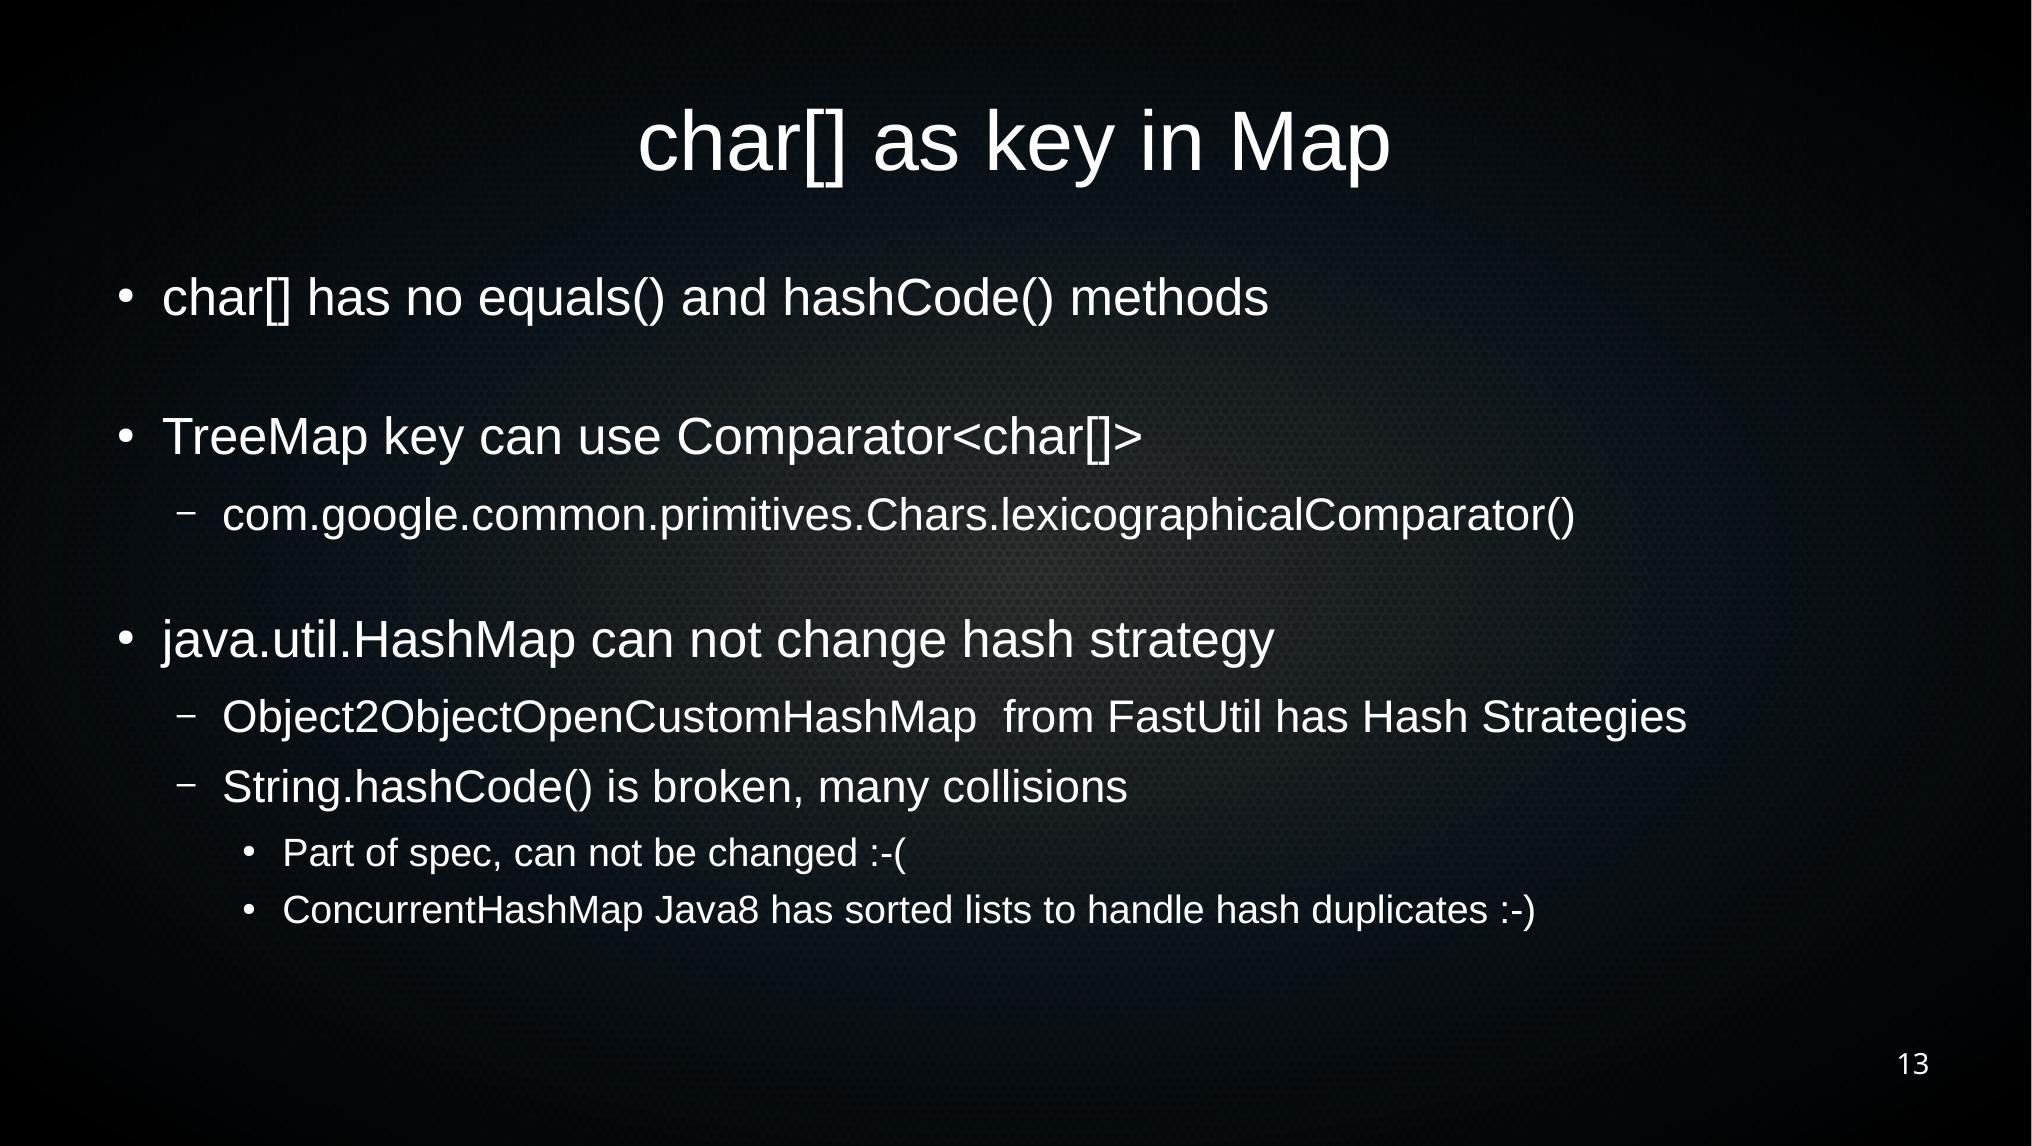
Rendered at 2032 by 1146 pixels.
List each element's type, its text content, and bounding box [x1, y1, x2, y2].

list char[] has no equals() and hashCode() methods TreeMap key can use Comparator<char[]> com.google.common.primitives.Chars.lexicographicalComparator() java.util.HashMap can not change hash strategy Object2ObjectOpenCustomHashMap from FastUtil has Hash Strategies String.hashCode() is broken, many collisions Part of spec, can not be changed :-( ConcurrentHashMap Java8 has sorted lists to handle hash duplicates :-) [101, 268, 1926, 933]
title char[] as key in Map [101, 45, 1930, 237]
picture [0, 0, 2032, 1146]
